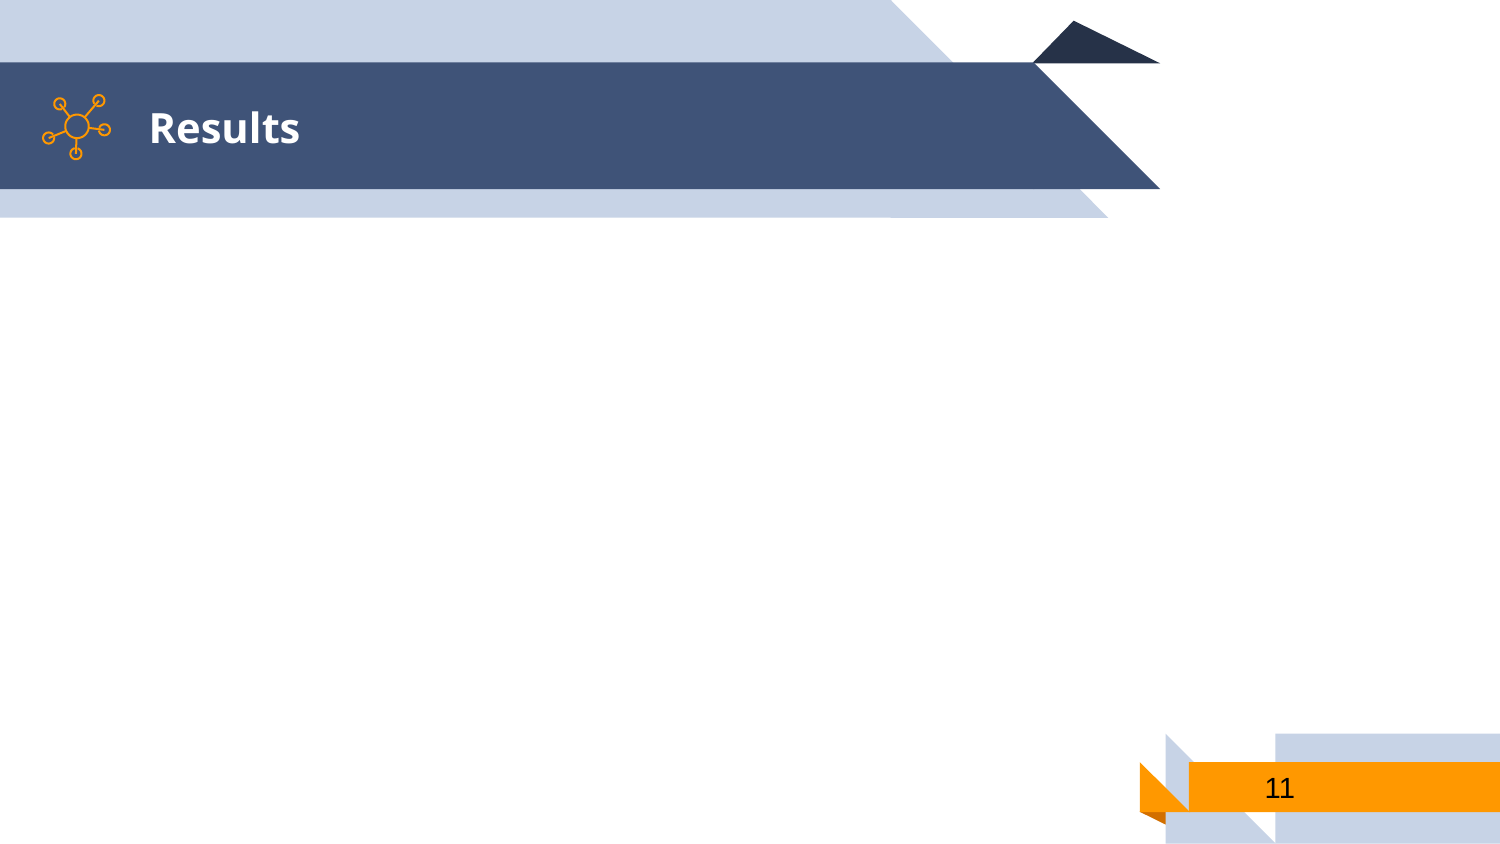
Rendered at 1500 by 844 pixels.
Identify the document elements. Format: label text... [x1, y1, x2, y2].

title Results [133, 64, 997, 190]
slide_number <number> [1249, 760, 1494, 813]
